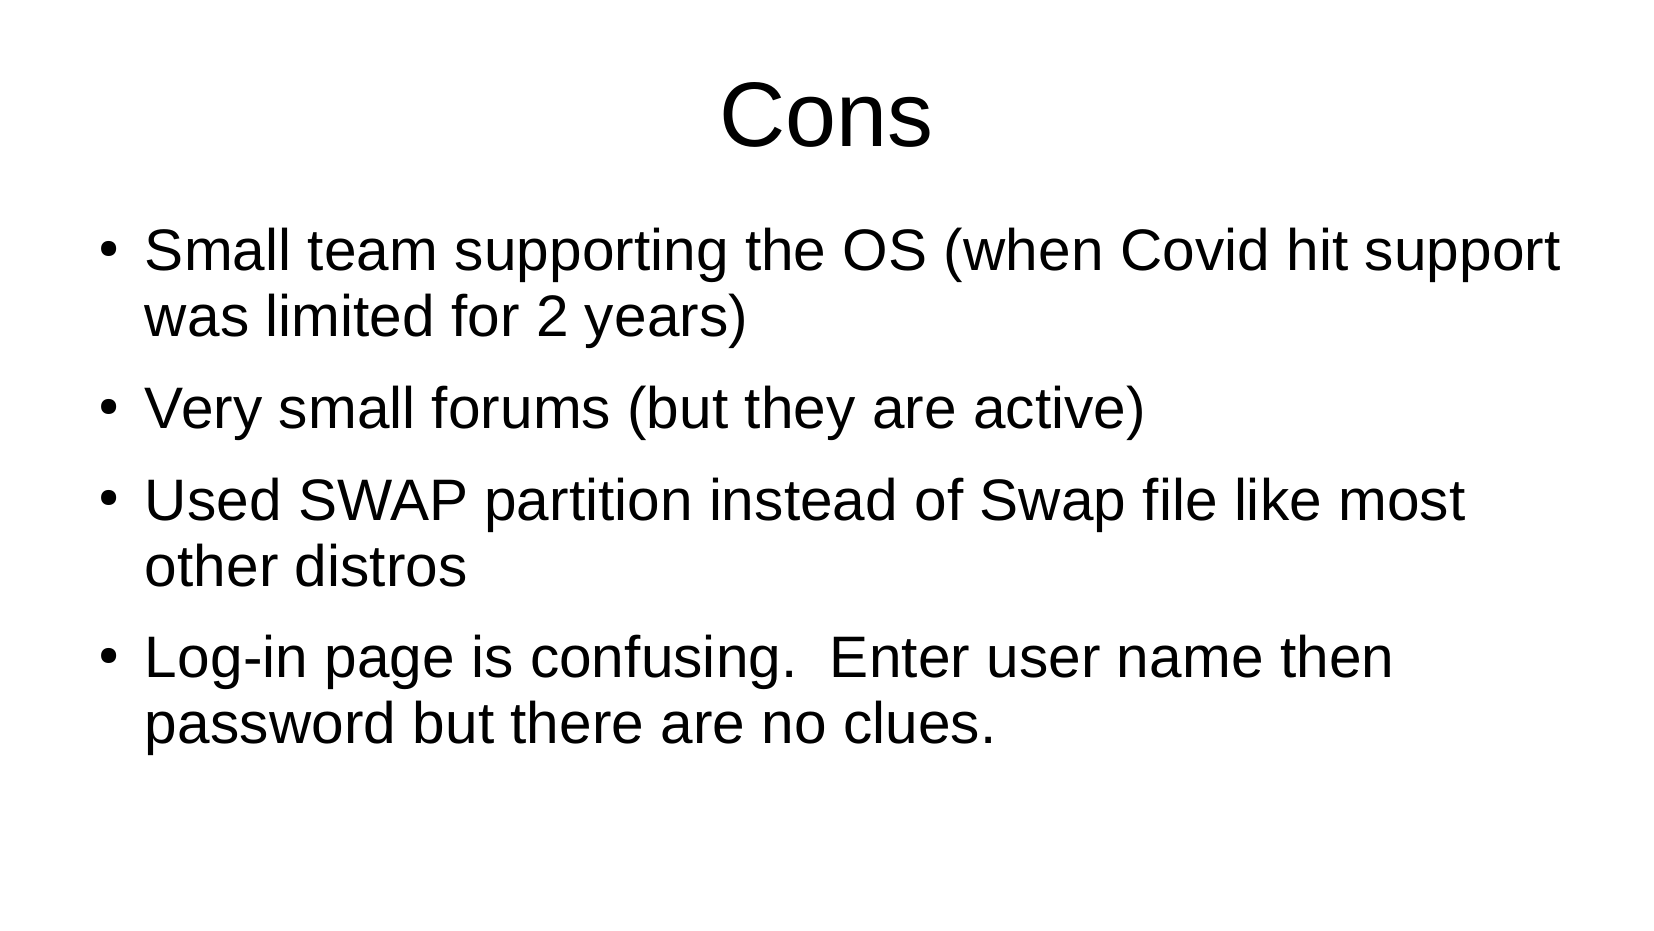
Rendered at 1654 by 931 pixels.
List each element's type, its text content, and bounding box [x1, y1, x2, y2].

title Cons [82, 37, 1571, 193]
list Small team supporting the OS (when Covid hit support was limited for 2 years) Very small forums (but they are active) Used SWAP partition instead of Swap file like most other distros Log-in page is confusing. Enter user name then password but there are no clues. [82, 217, 1571, 758]
